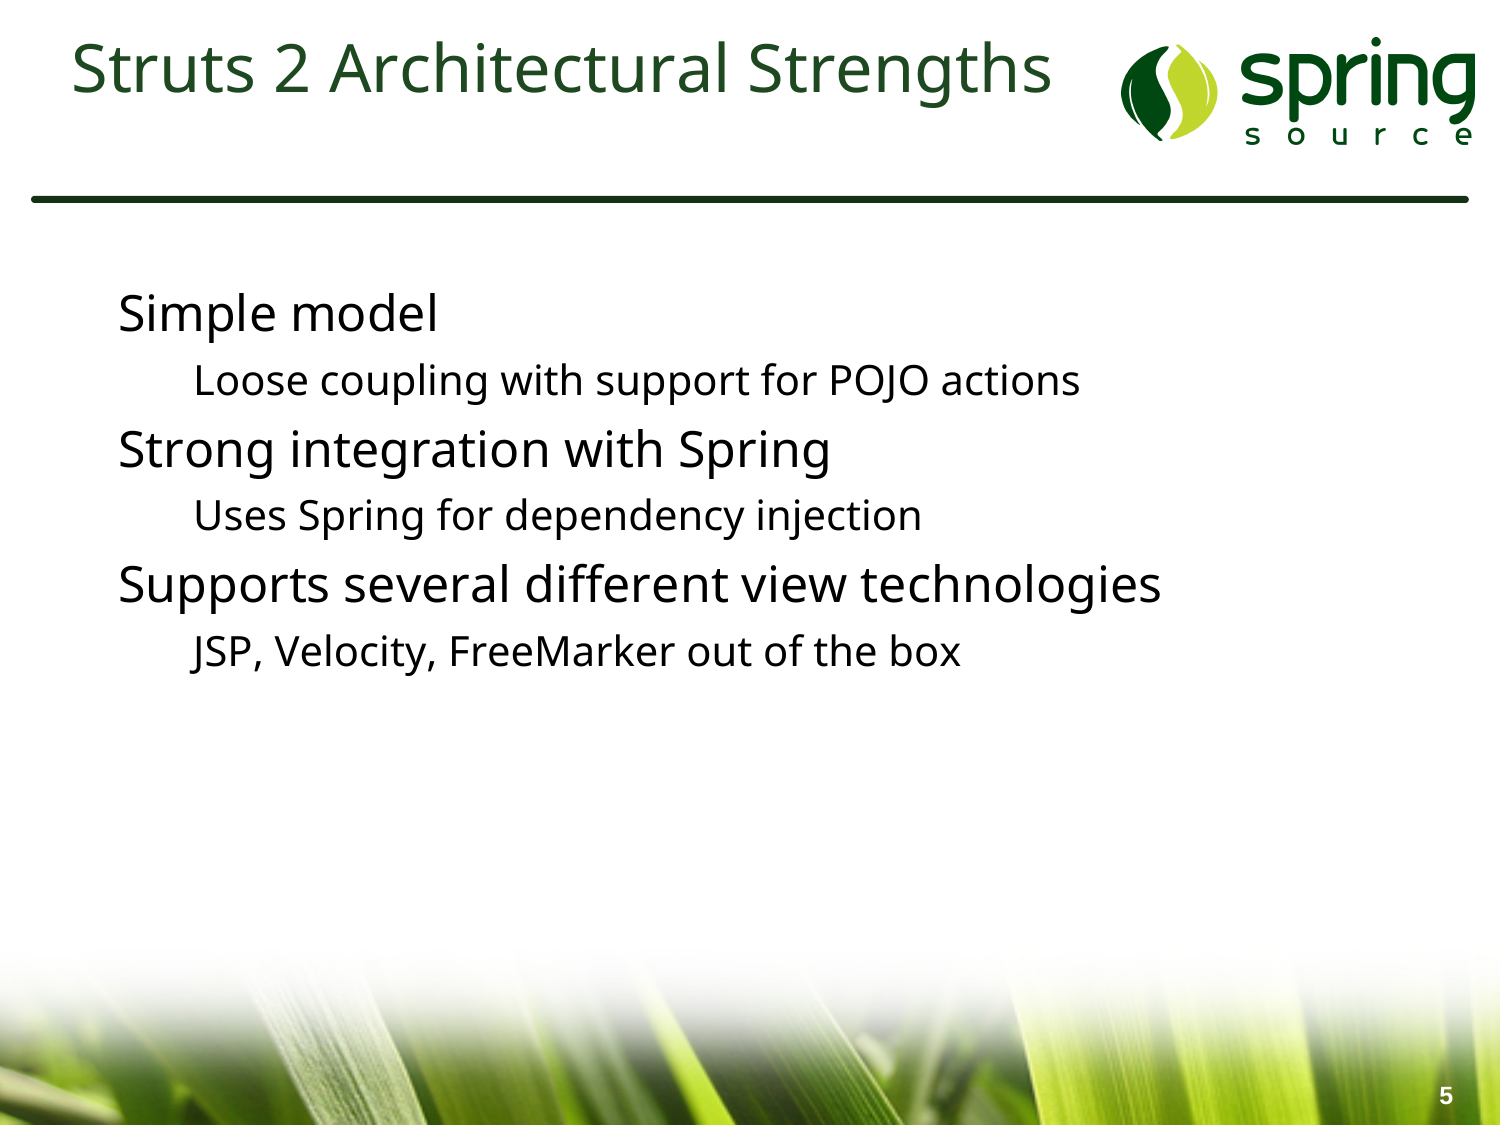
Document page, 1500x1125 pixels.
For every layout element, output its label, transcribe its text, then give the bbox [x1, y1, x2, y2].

picture [1121, 37, 1475, 145]
title Struts 2 Architectural Strengths [56, 13, 1089, 191]
picture [0, 944, 1500, 1125]
list Simple model Loose coupling with support for POJO actions Strong integration with Spring Uses Spring for dependency injection Supports several different view technologies JSP, Velocity, FreeMarker out of the box [103, 275, 1394, 938]
